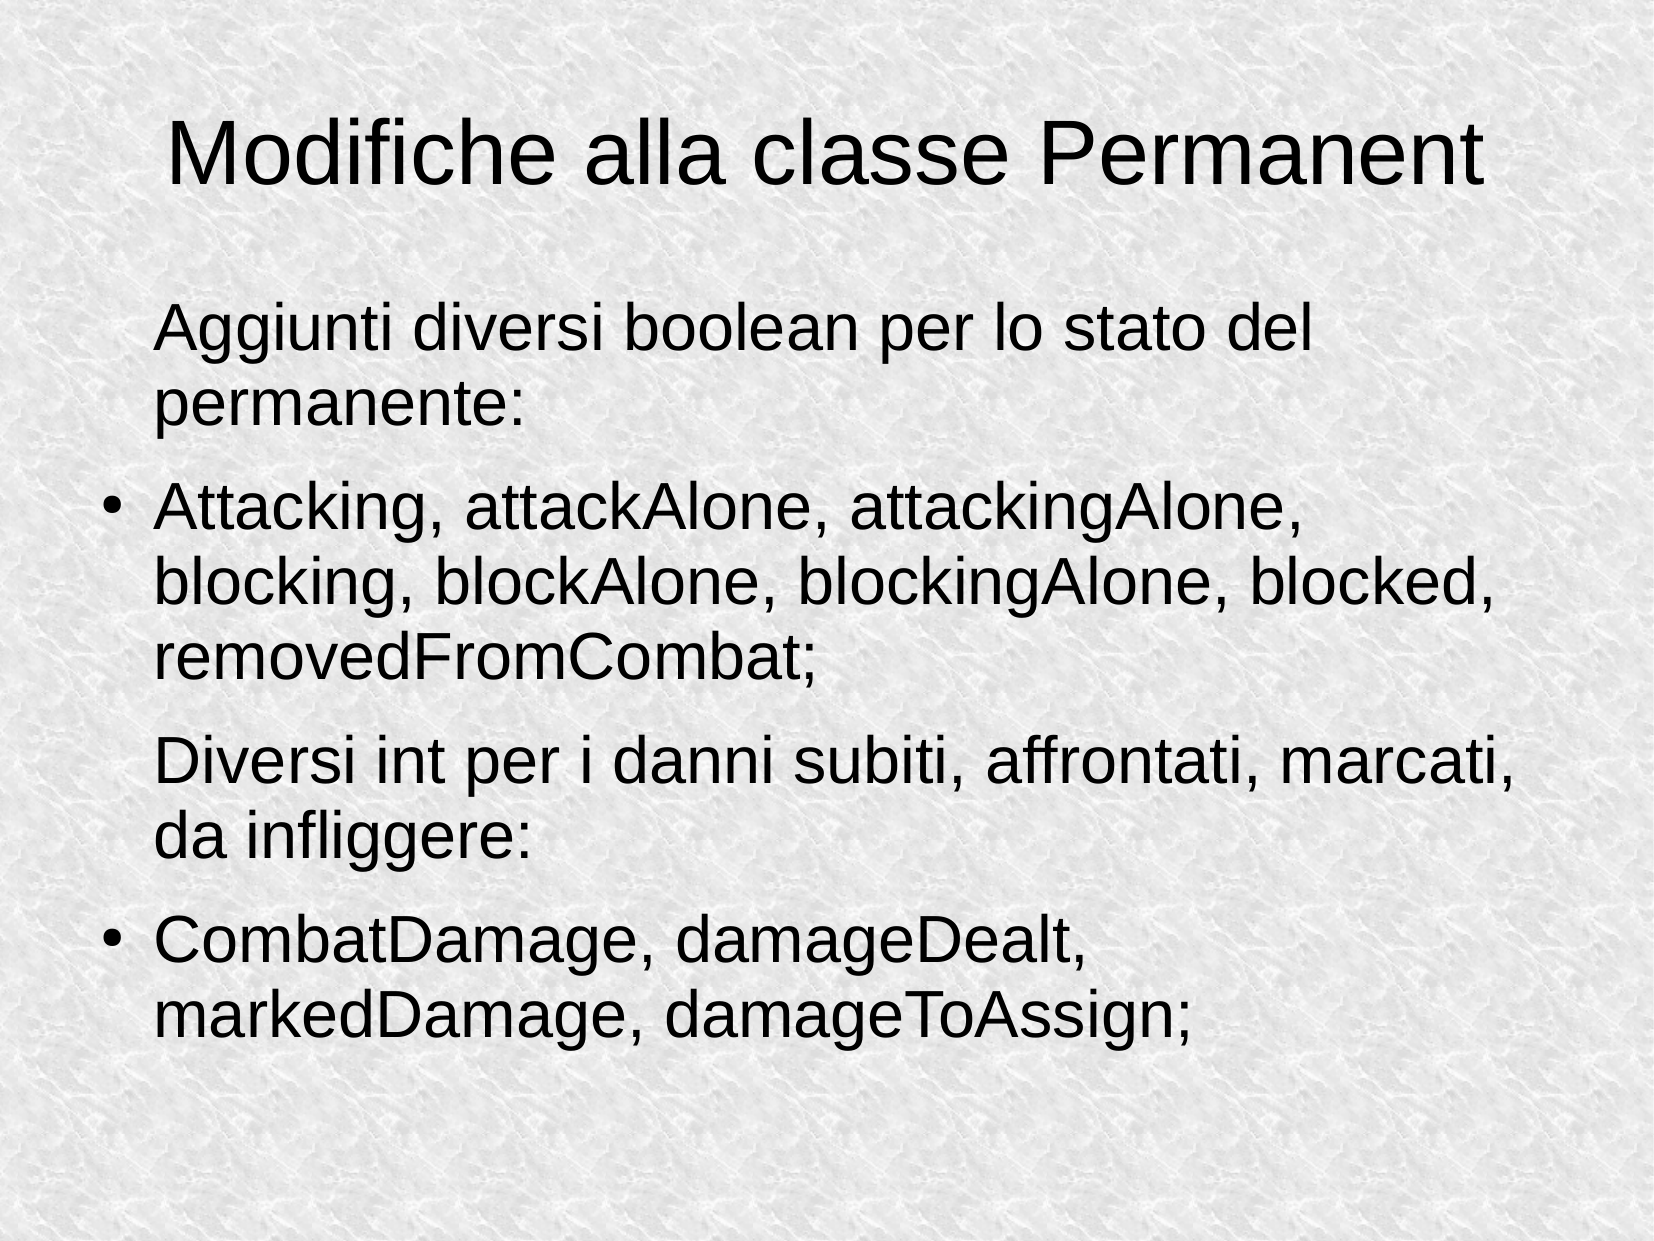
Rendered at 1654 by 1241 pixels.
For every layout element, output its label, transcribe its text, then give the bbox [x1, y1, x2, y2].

list Aggiunti diversi boolean per lo stato del permanente: Attacking, attackAlone, attackingAlone, blocking, blockAlone, blockingAlone, blocked, removedFromCombat; Diversi int per i danni subiti, affrontati, marcati, da infliggere: CombatDamage, damageDealt, markedDamage, damageToAssign; [82, 290, 1571, 1109]
title Modifiche alla classe Permanent [82, 49, 1571, 257]
picture [0, 0, 1654, 1241]
